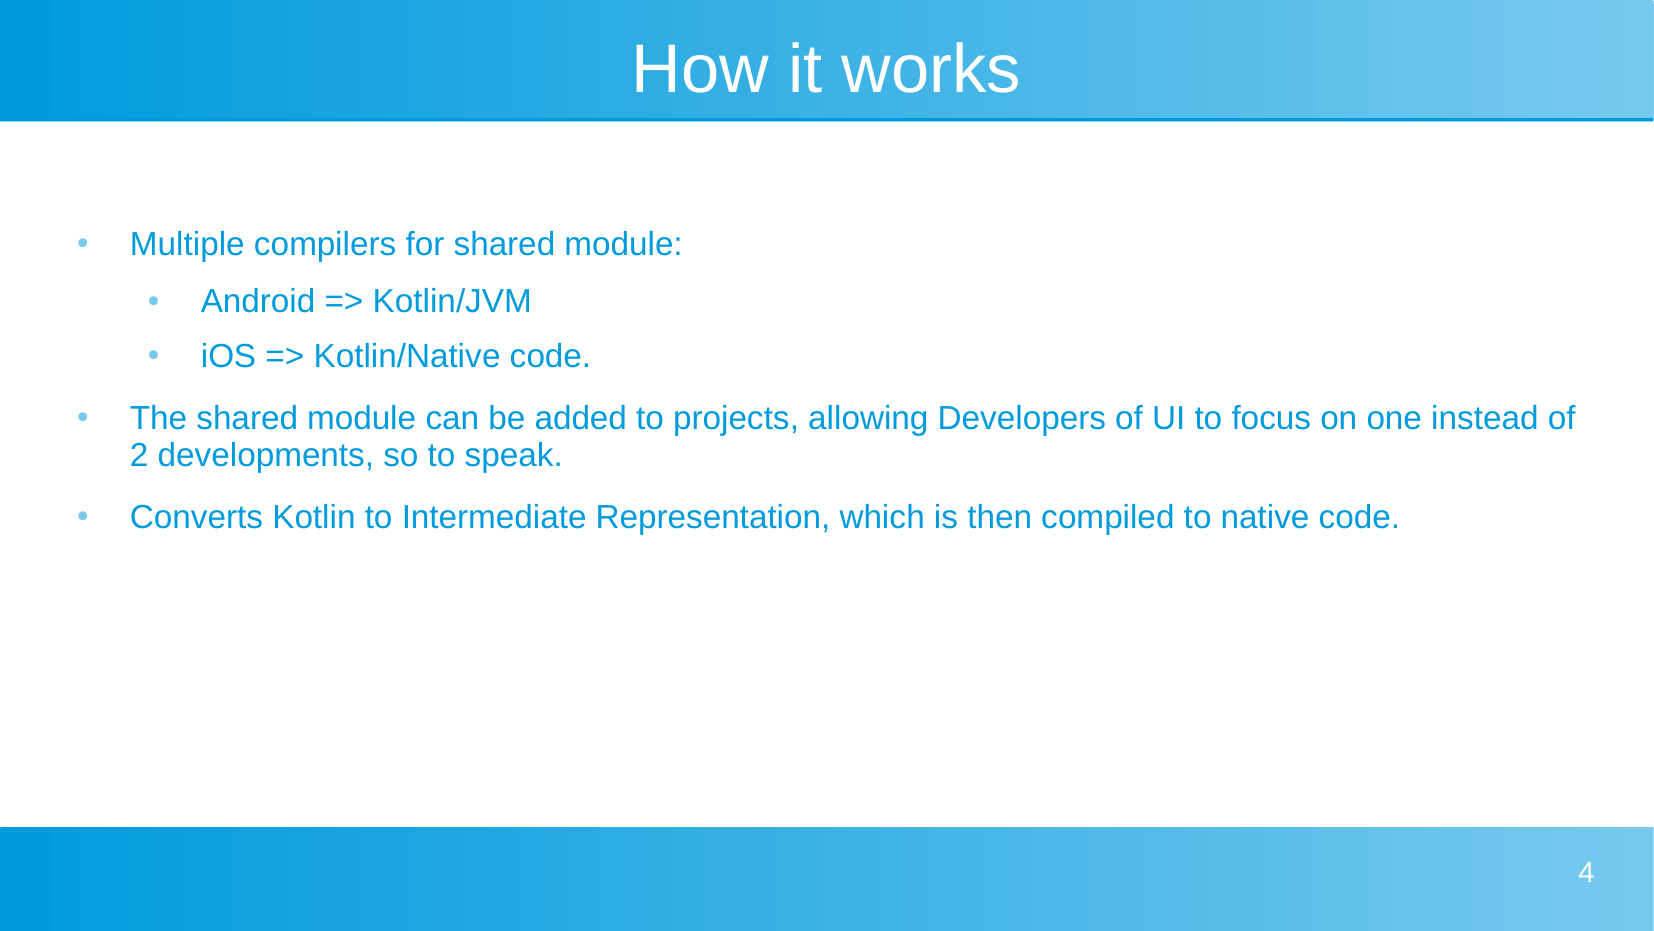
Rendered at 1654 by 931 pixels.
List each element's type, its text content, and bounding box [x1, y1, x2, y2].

title How it works [59, 29, 1595, 108]
list Multiple compilers for shared module: Android => Kotlin/JVM iOS => Kotlin/Native code. The shared module can be added to projects, allowing Developers of UI to focus on one instead of 2 developments, so to speak. Converts Kotlin to Intermediate Representation, which is then compiled to native code. [59, 177, 1595, 768]
